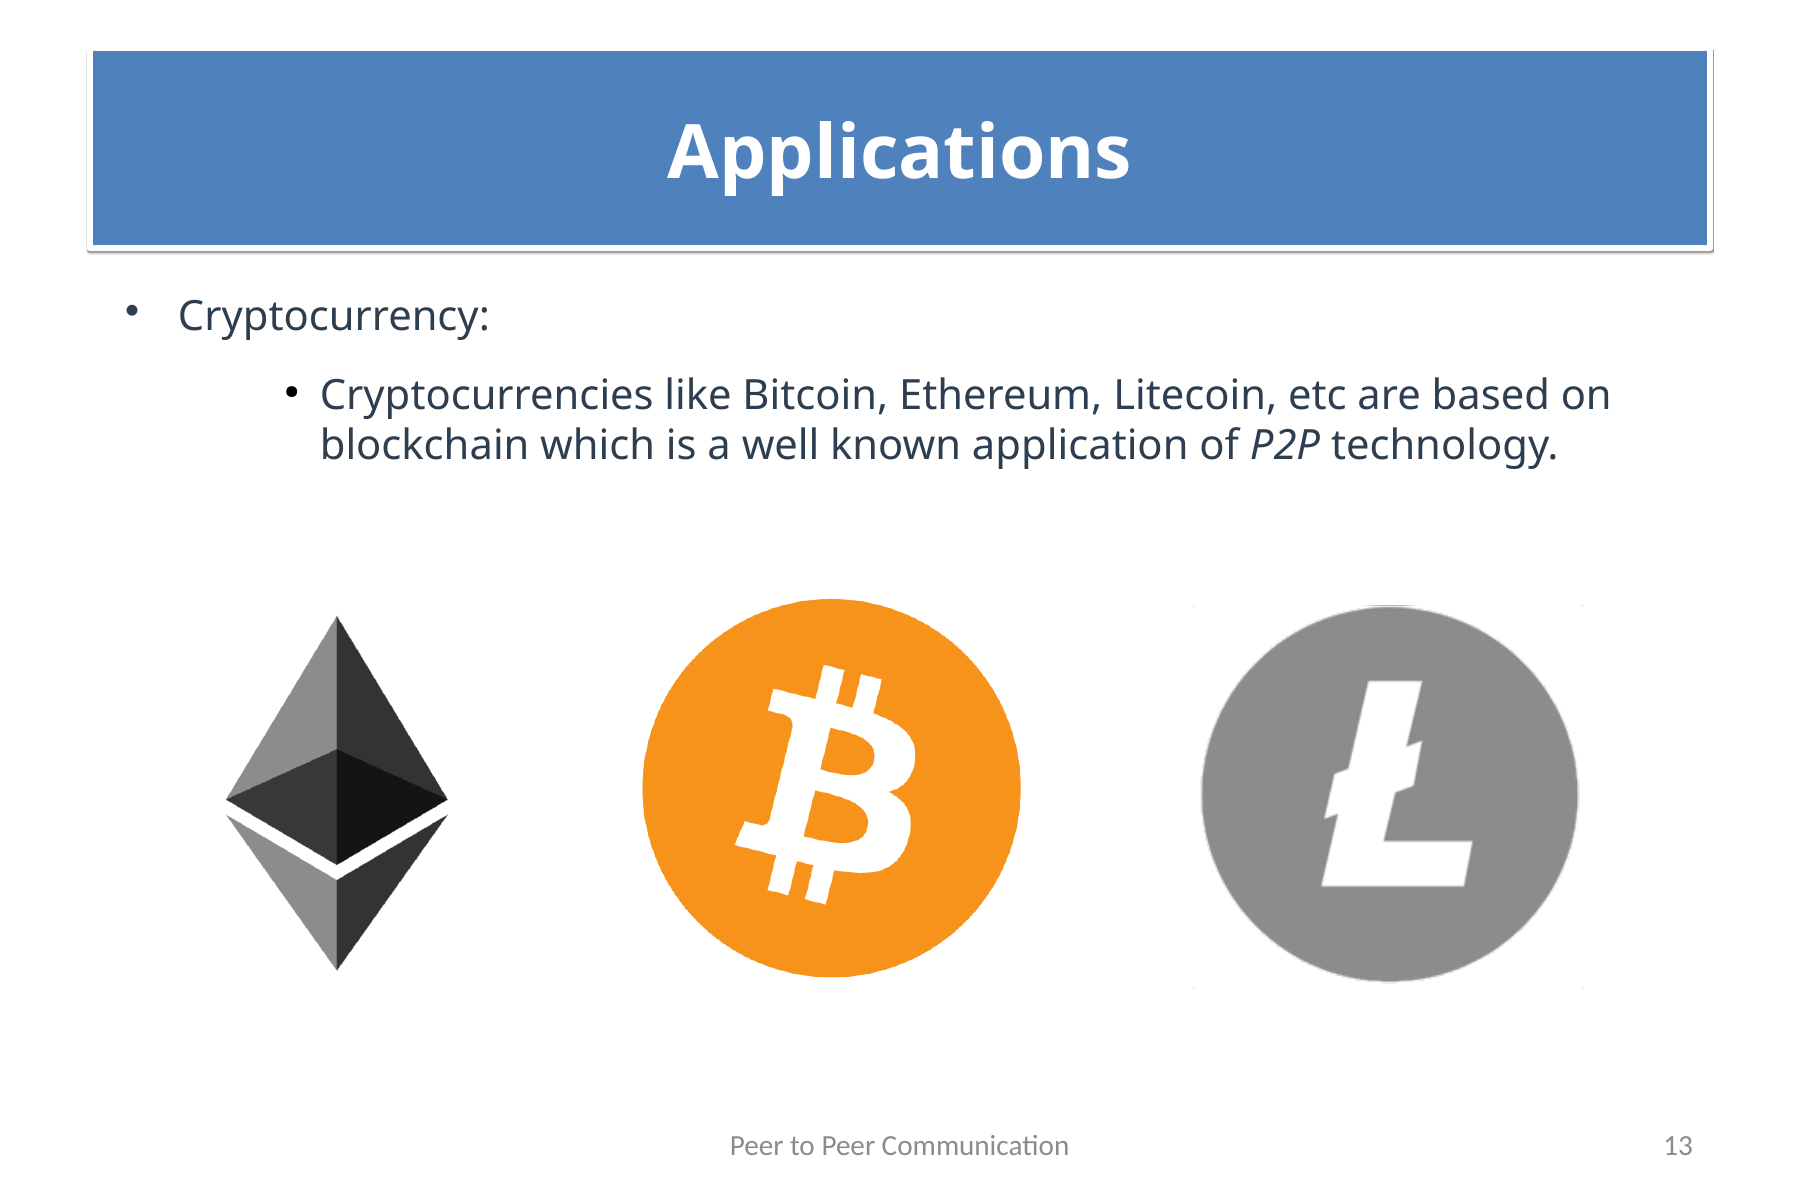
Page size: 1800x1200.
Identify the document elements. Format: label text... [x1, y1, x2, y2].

list Cryptocurrency: Cryptocurrencies like Bitcoin, Ethereum, Litecoin, etc are based on blockchain which is a well known application of P2P technology. [90, 279, 1710, 1072]
picture [1192, 601, 1584, 993]
title Applications [90, 48, 1710, 249]
footer Peer to Peer Communication [615, 1112, 1185, 1177]
picture [637, 594, 1024, 981]
picture [70, 602, 603, 983]
slide_number 13 [1290, 1112, 1710, 1177]
